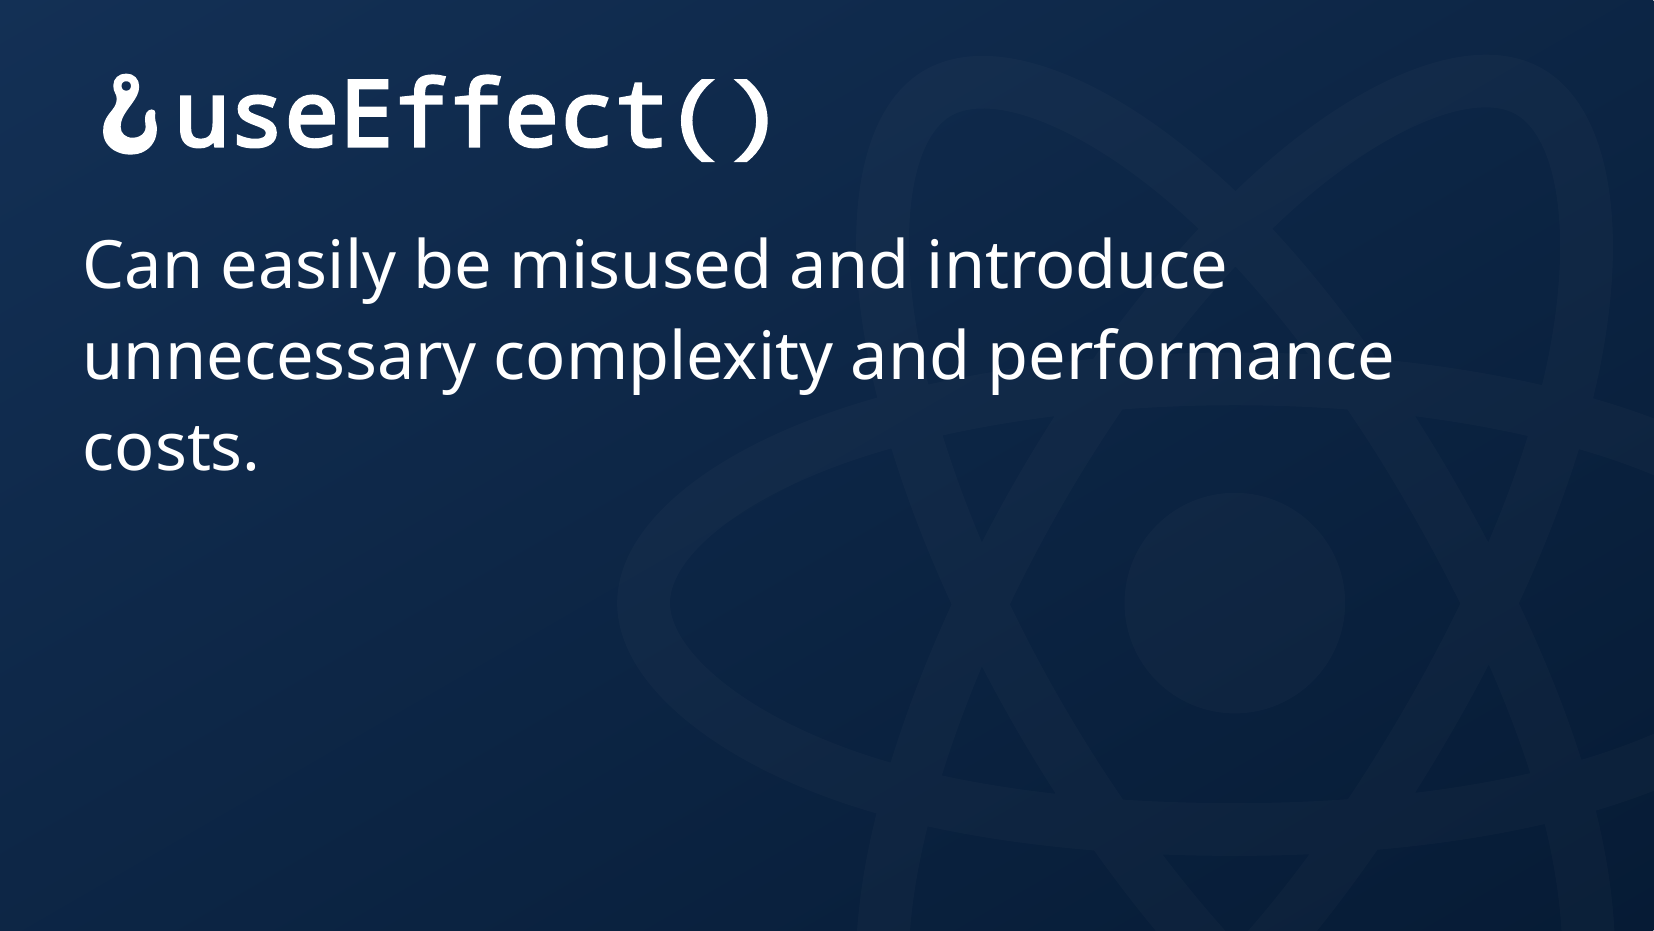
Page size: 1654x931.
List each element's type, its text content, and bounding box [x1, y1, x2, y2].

title 🪝useEffect() [82, 37, 1571, 193]
list Can easily be misused and introduce unnecessary complexity and performance costs. [82, 217, 1571, 758]
